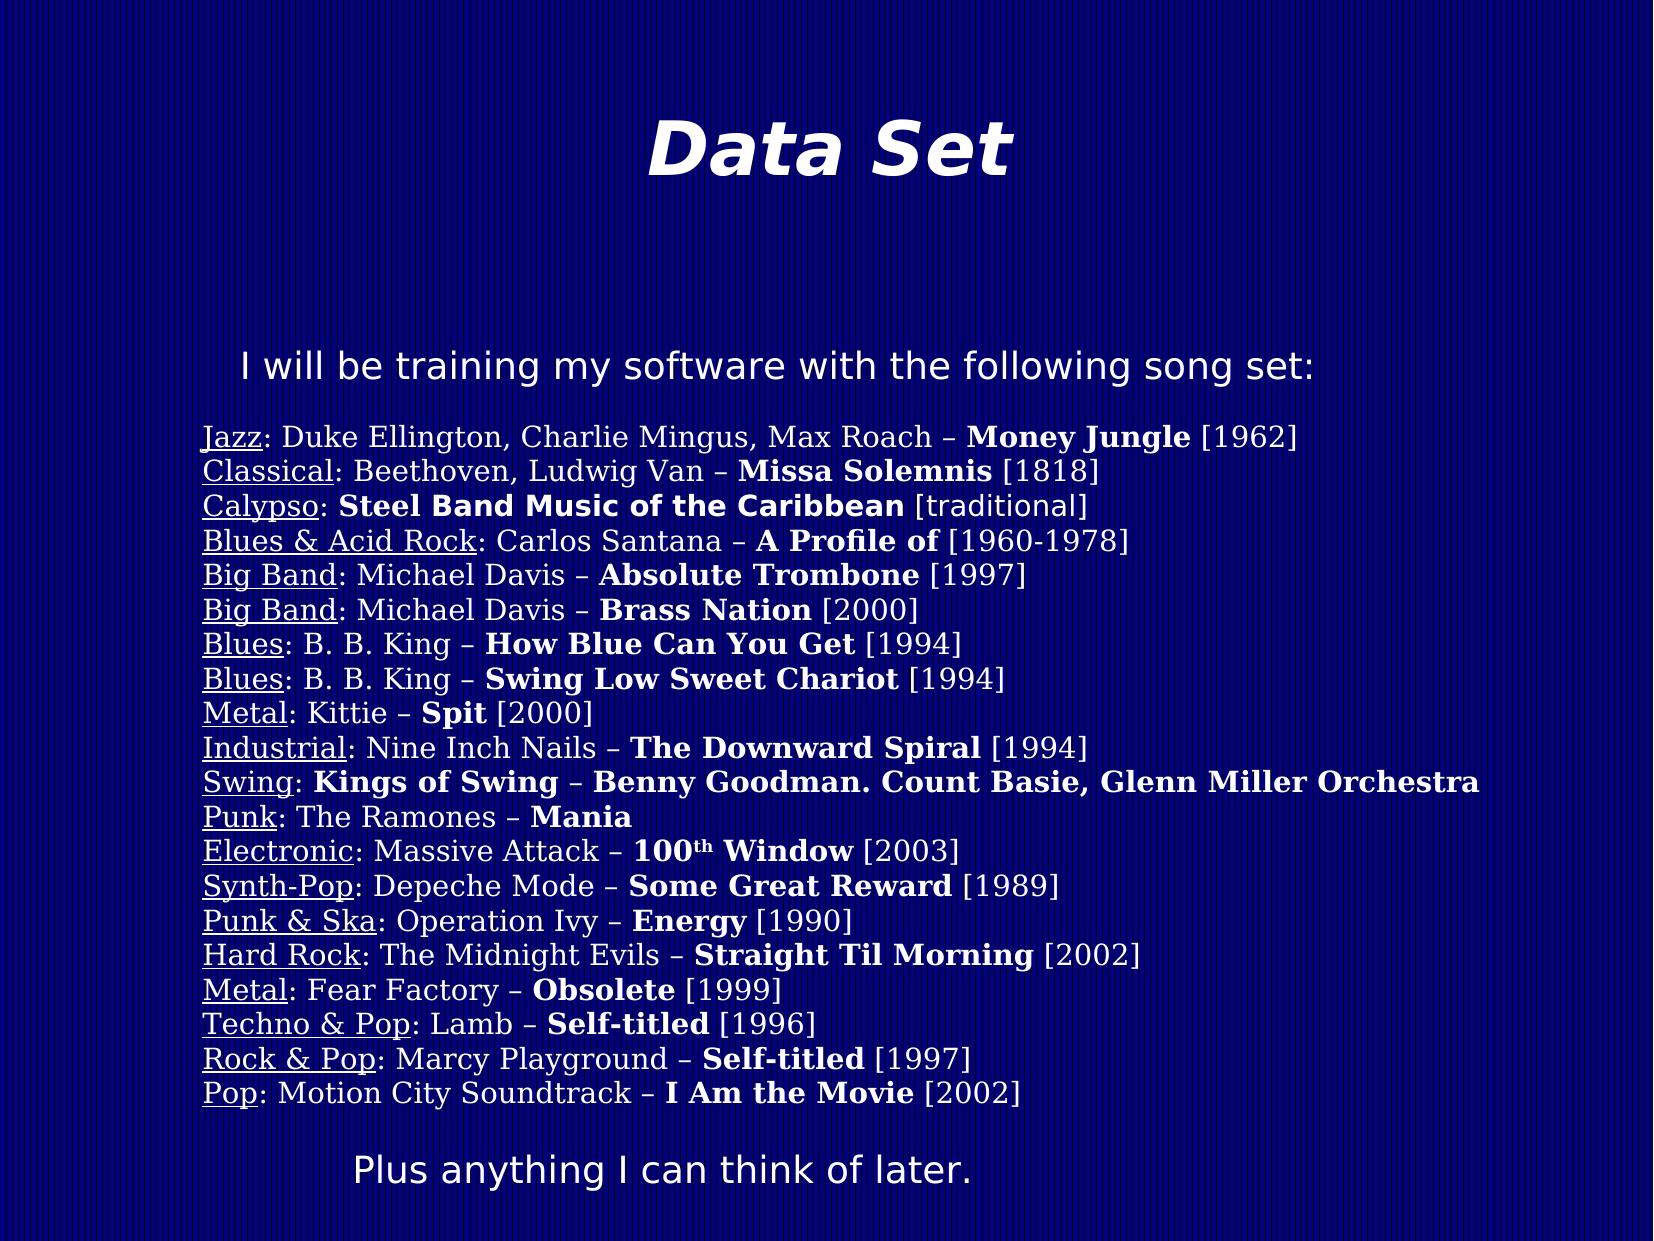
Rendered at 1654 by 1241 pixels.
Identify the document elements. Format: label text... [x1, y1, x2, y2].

text_box Data Set [632, 98, 1021, 202]
text_box Plus anything I can think of later. [337, 1141, 976, 1201]
text_box Jazz: Duke Ellington, Charlie Mingus, Max Roach – Money Jungle [1962] Classical: Beethoven, Ludwig Van – Missa Solemnis [1818] Calypso: Steel Band Music of the Caribbean [traditional] Blues & Acid Rock: Carlos Santana – A Profile of [1960-1978] Big Band: Michael Davis – Absolute Trombone [1997] Big Band: Michael Davis – Brass Nation [2000] Blues: B. B. King – How Blue Can You Get [1994] Blues: B. B. King – Swing Low Sweet Chariot [1994] Metal: Kittie – Spit [2000] Industrial: Nine Inch Nails – The Downward Spiral [1994] Swing: Kings of Swing – Benny Goodman. Count Basie, Glenn Miller Orchestra Punk: The Ramones – Mania Electronic: Massive Attack – 100th Window [2003] Synth-Pop: Depeche Mode – Some Great Reward [1989] Punk & Ska: Operation Ivy – Energy [1990] Hard Rock: The Midnight Evils – Straight Til Morning [2002] Metal: Fear Factory – Obsolete [1999] Techno & Pop: Lamb – Self-titled [1996] Rock & Pop: Marcy Playground – Self-titled [1997] Pop: Motion City Soundtrack – I Am the Movie [2002] [187, 412, 1471, 1119]
text_box I will be training my software with the following song set: [225, 337, 1321, 396]
